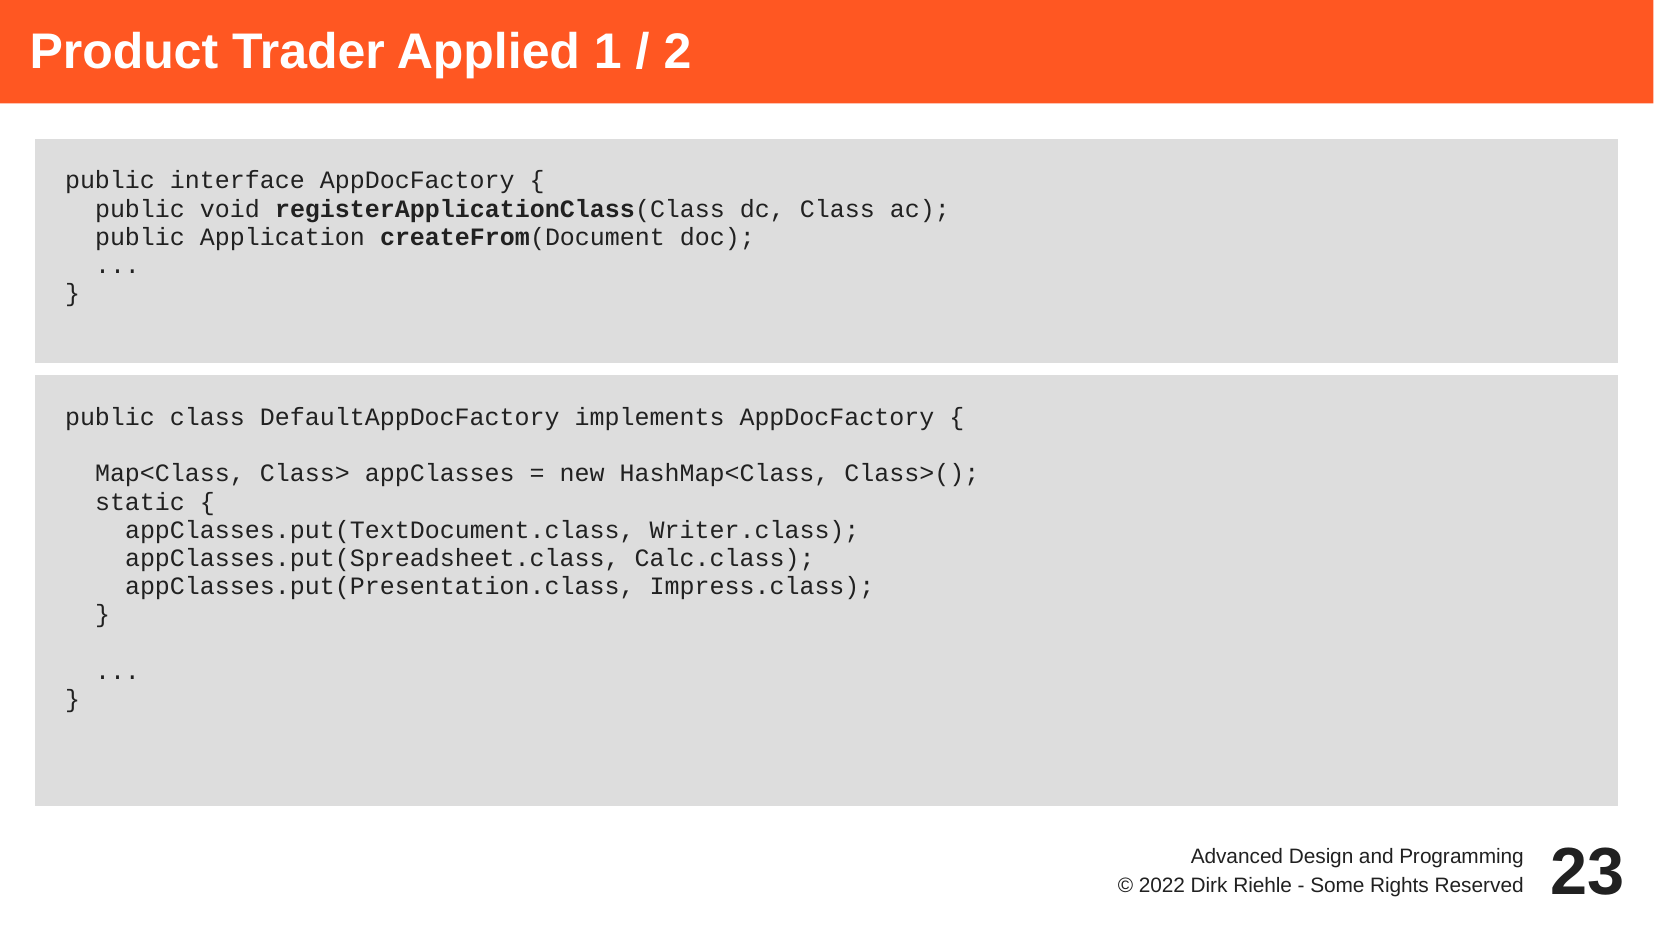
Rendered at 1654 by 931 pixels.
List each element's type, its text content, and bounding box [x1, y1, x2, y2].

list public interface AppDocFactory { public void registerApplicationClass(Class dc, Class ac); public Application createFrom(Document doc); ... } [29, 132, 1625, 363]
list public class DefaultAppDocFactory implements AppDocFactory { Map<Class, Class> appClasses = new HashMap<Class, Class>(); static { appClasses.put(TextDocument.class, Writer.class); appClasses.put(Spreadsheet.class, Calc.class); appClasses.put(Presentation.class, Impress.class); } ... } [29, 369, 1625, 813]
title Product Trader Applied 1 / 2 [0, 0, 1654, 104]
